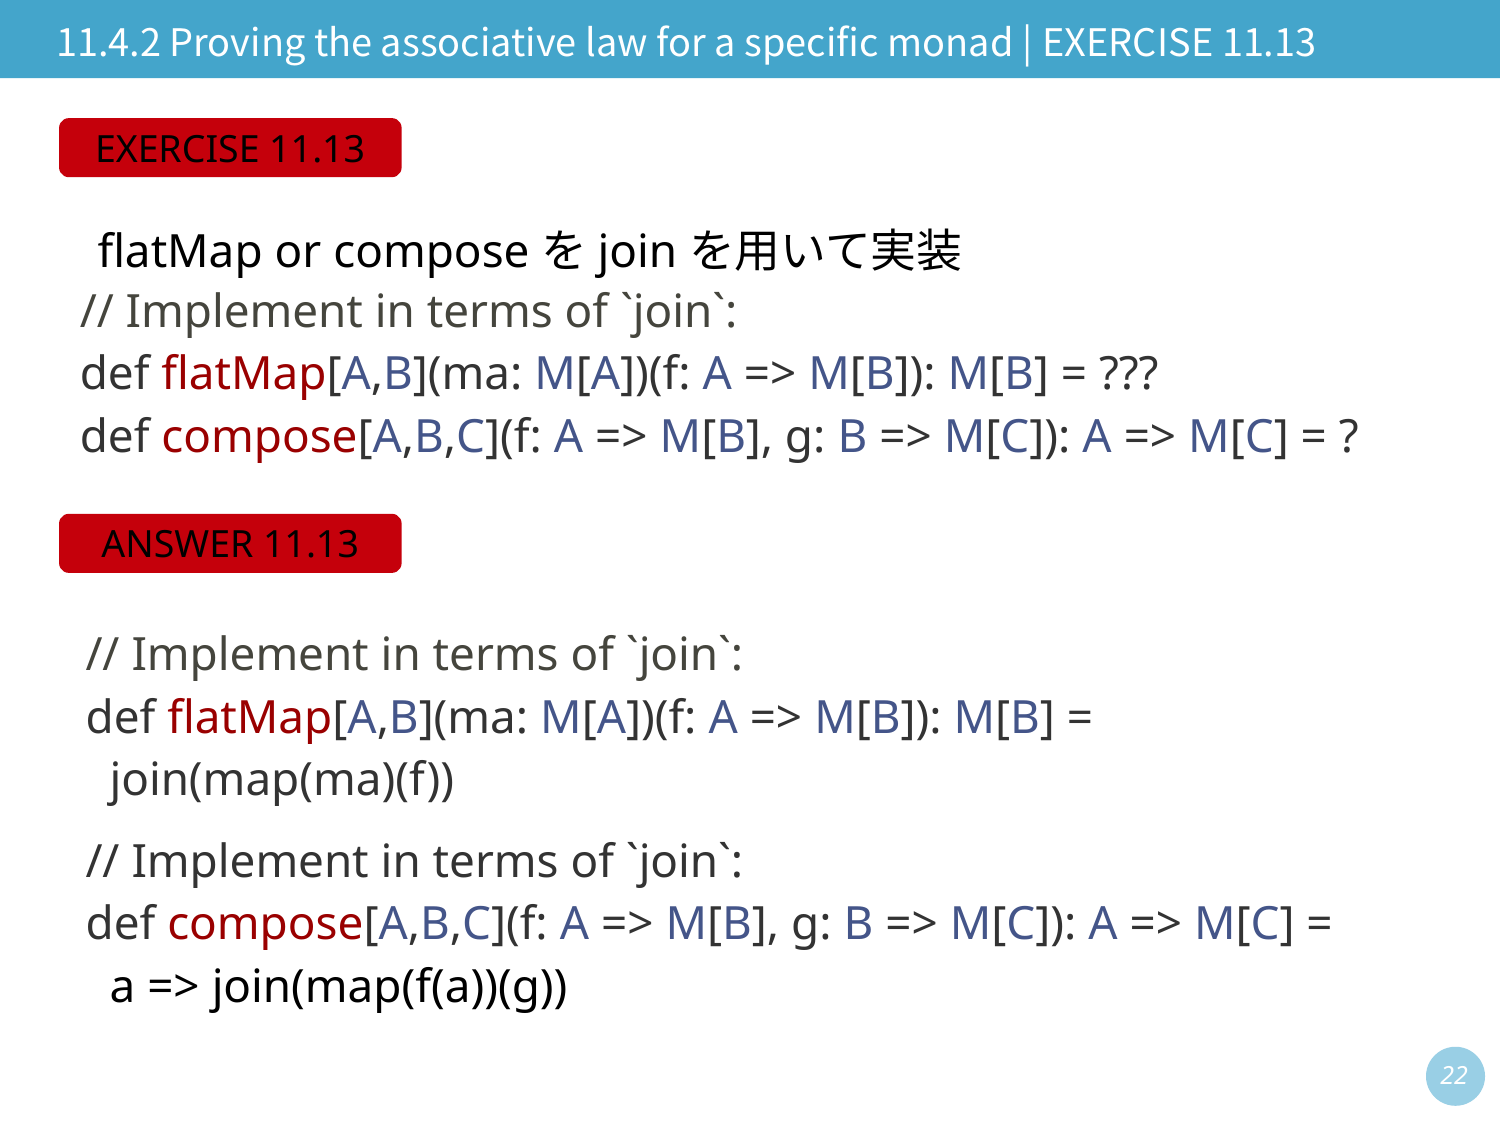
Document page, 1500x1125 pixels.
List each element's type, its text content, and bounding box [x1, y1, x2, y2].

text_box flatMap or compose を join を用いて実装 [82, 206, 1312, 270]
text_box // Implement in terms of `join`: def flatMap[A,B](ma: M[A])(f: A => M[B]): M[B] = join(map(ma)(f)) [70, 614, 1347, 774]
title 11.4.2 Proving the associative law for a specific monad | EXERCISE 11.13 [41, 7, 1392, 76]
slide_number <number> [1424, 1046, 1484, 1107]
text_box // Implement in terms of `join`: def flatMap[A,B](ma: M[A])(f: A => M[B]): M[B] = ??? def compose[A,B,C](f: A => M[B], g: B => M[C]): A => M[C] = ? [64, 270, 1500, 478]
text_box EXERCISE 11.13 [59, 118, 402, 178]
text_box // Implement in terms of `join`: def compose[A,B,C](f: A => M[B], g: B => M[C]): A => M[C] = a => join(map(f(a))(g)) [70, 820, 1500, 1028]
text_box ANSWER 11.13 [59, 513, 402, 573]
